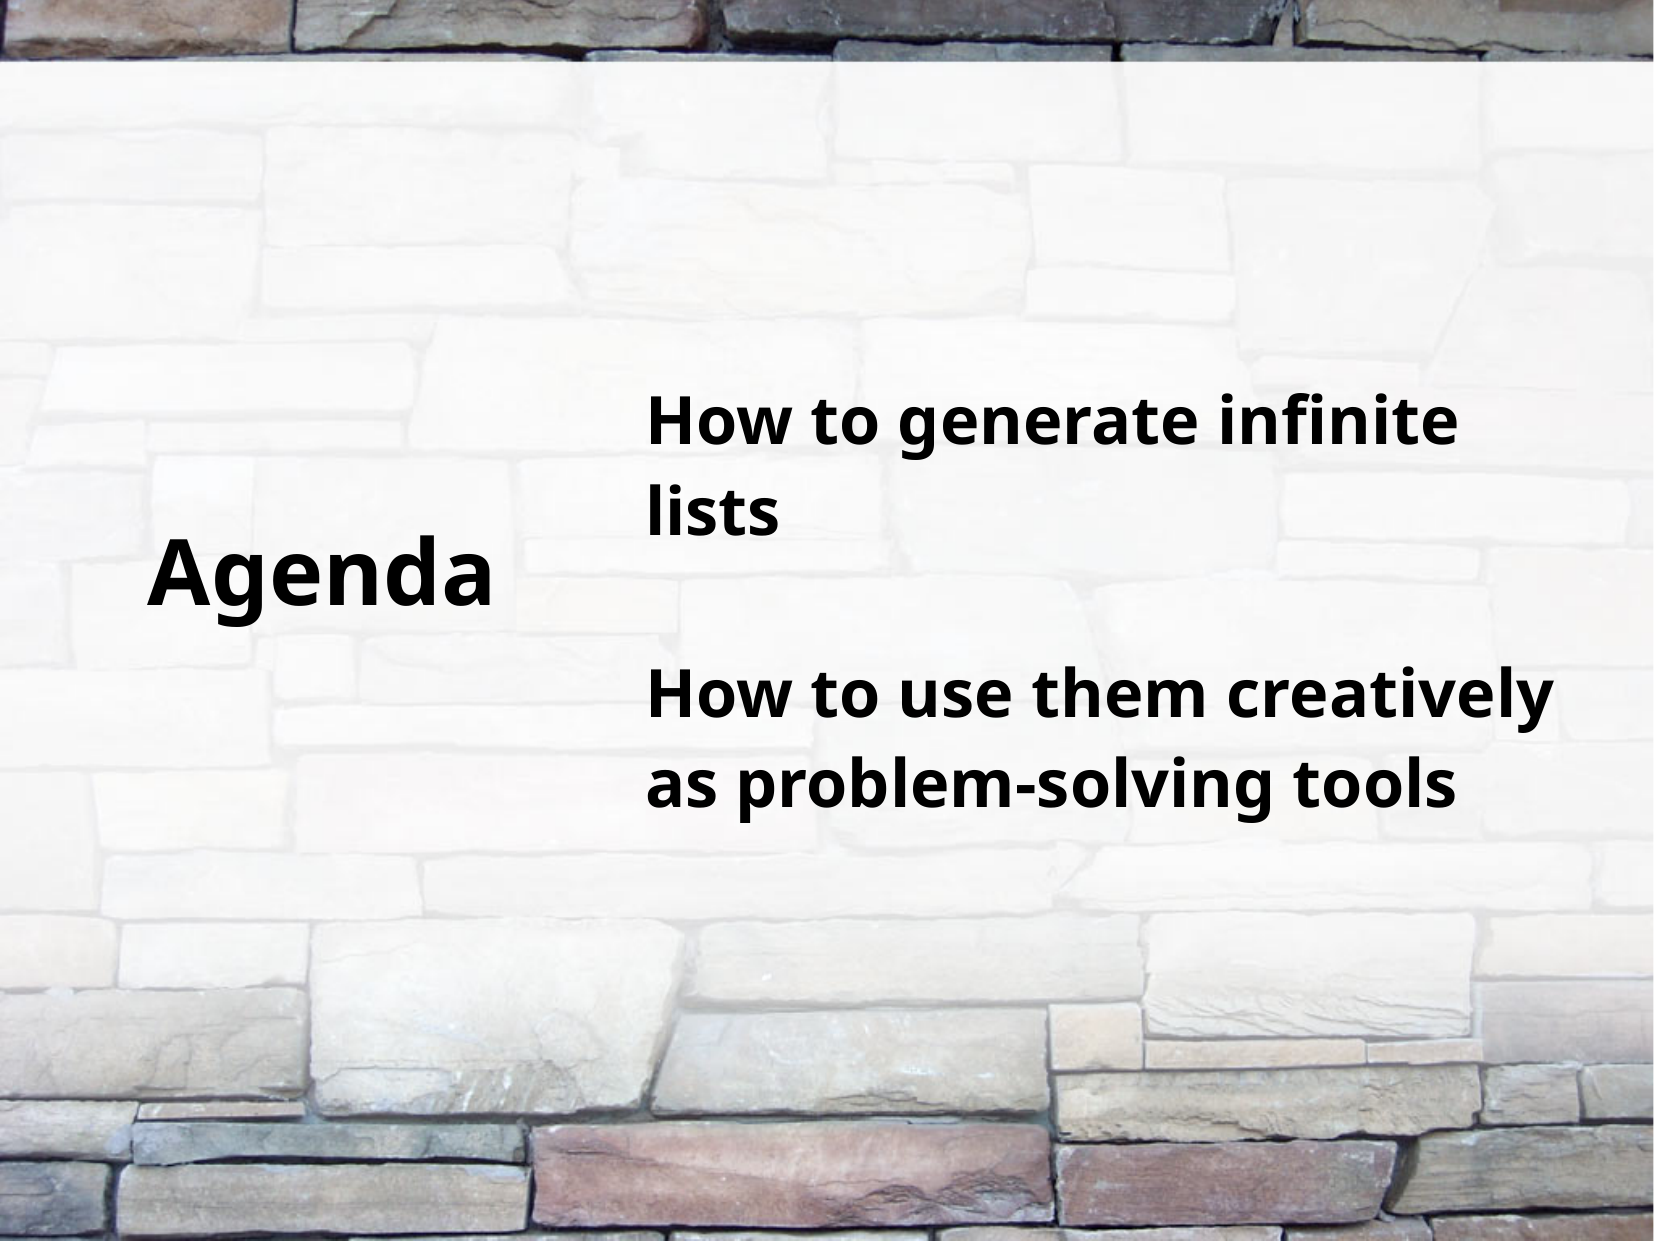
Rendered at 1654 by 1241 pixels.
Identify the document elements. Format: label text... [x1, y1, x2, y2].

subtitle How to generate infinite lists How to use them creatively as problem-solving tools [645, 45, 1571, 1066]
picture [0, 0, 1654, 1241]
title Agenda [0, 45, 646, 1096]
